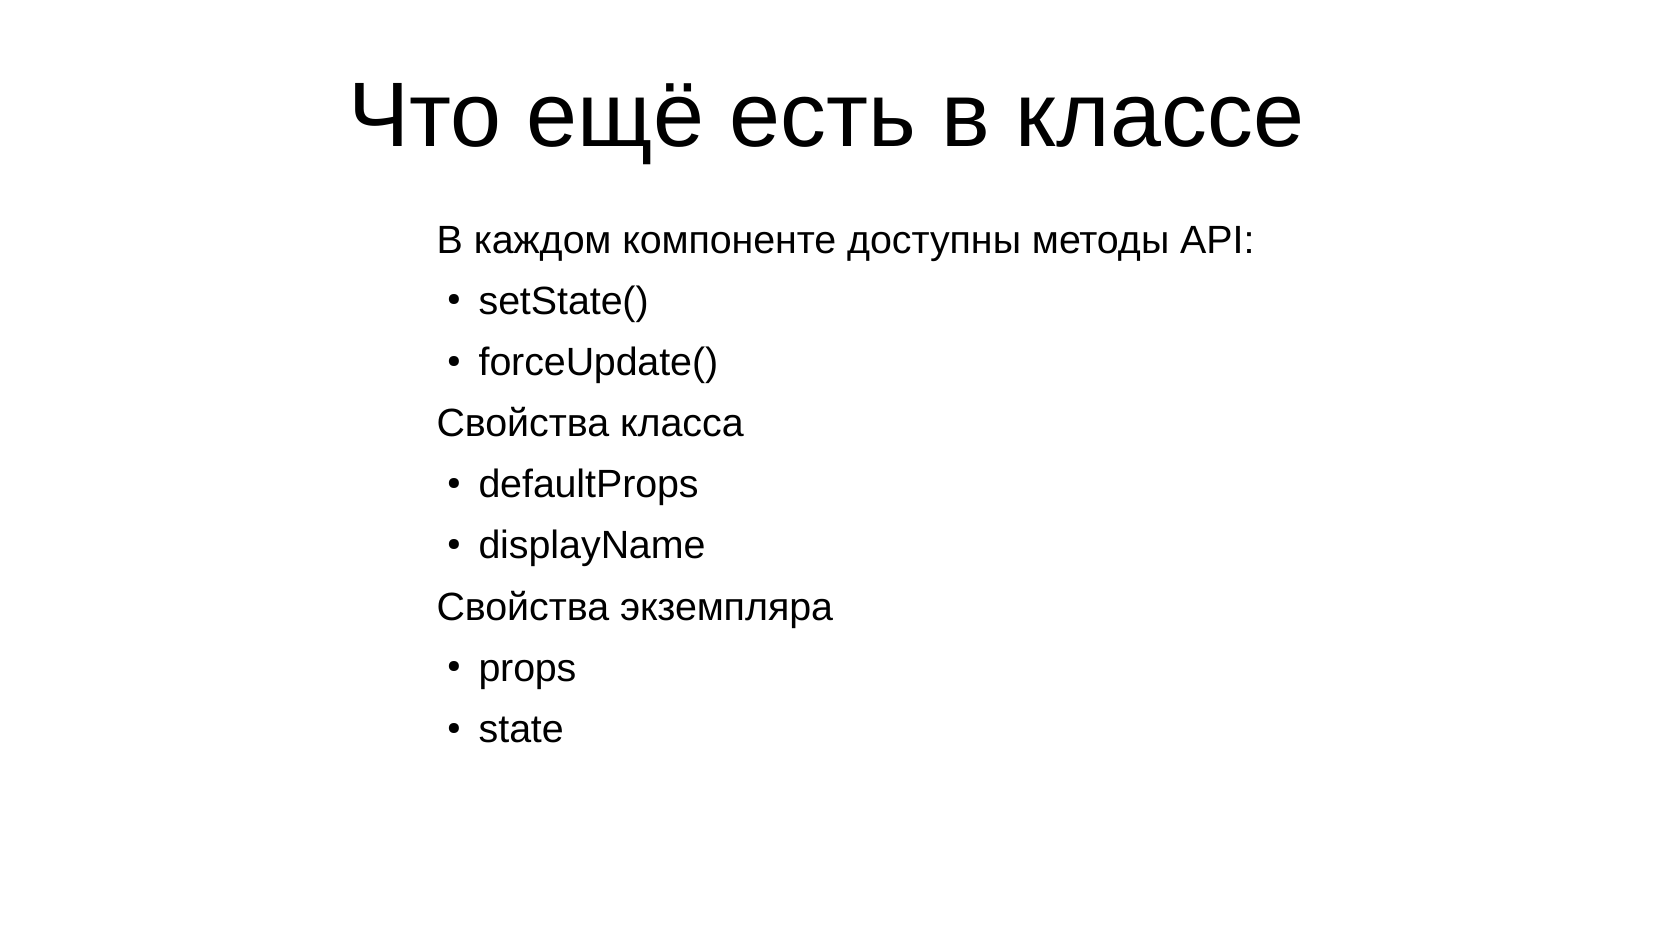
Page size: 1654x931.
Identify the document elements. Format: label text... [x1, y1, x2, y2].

list В каждом компоненте доступны методы API: setState() forceUpdate() Свойства класса defaultProps displayName Свойства экземпляра props state [82, 217, 1571, 758]
title Что ещё есть в классе [82, 37, 1571, 193]
